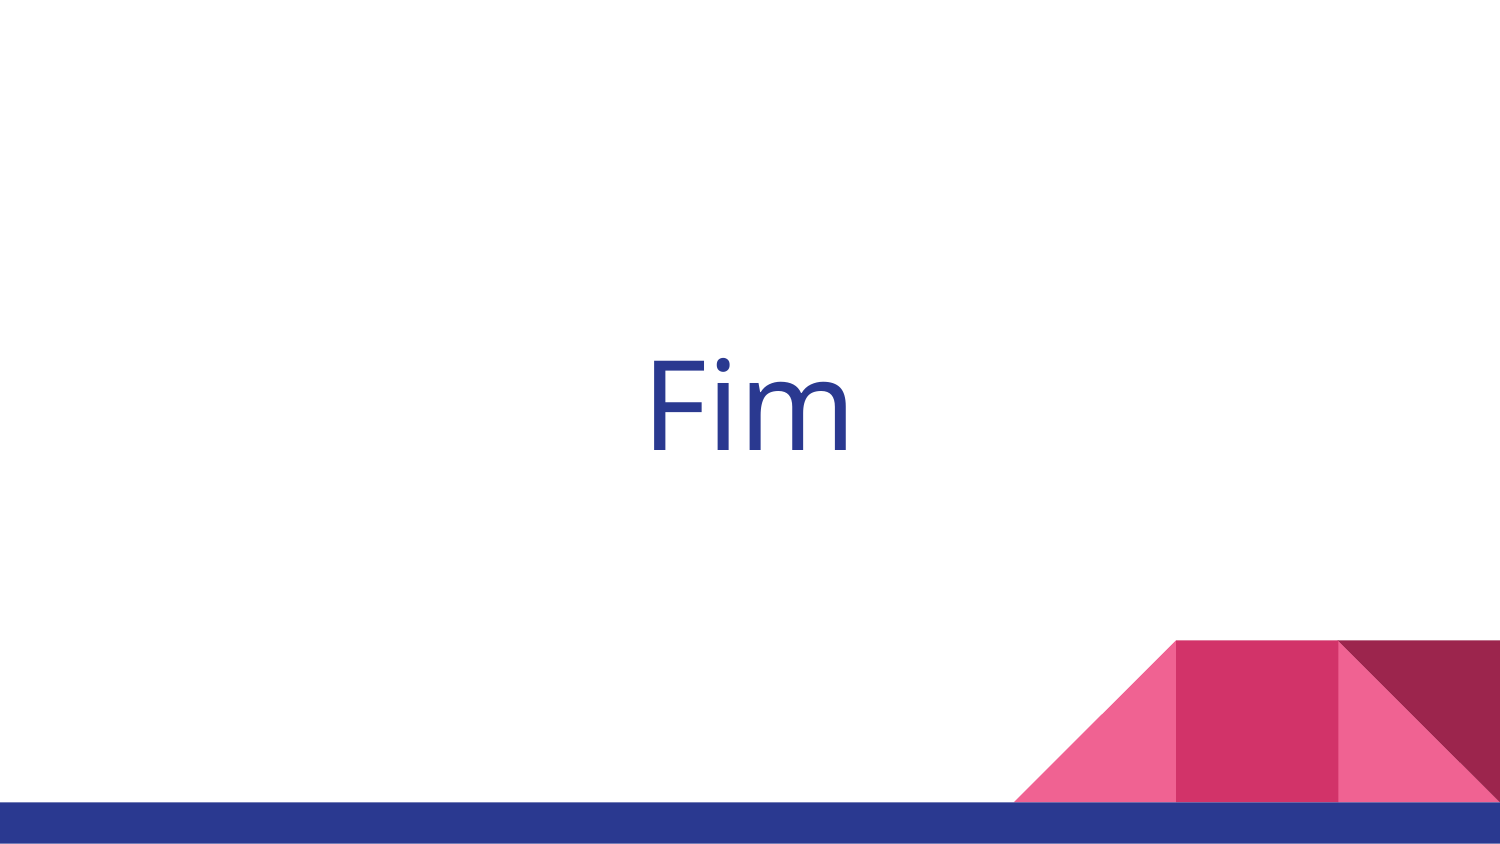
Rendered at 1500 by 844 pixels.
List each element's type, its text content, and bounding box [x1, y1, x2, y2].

title Fim [51, 310, 1449, 533]
